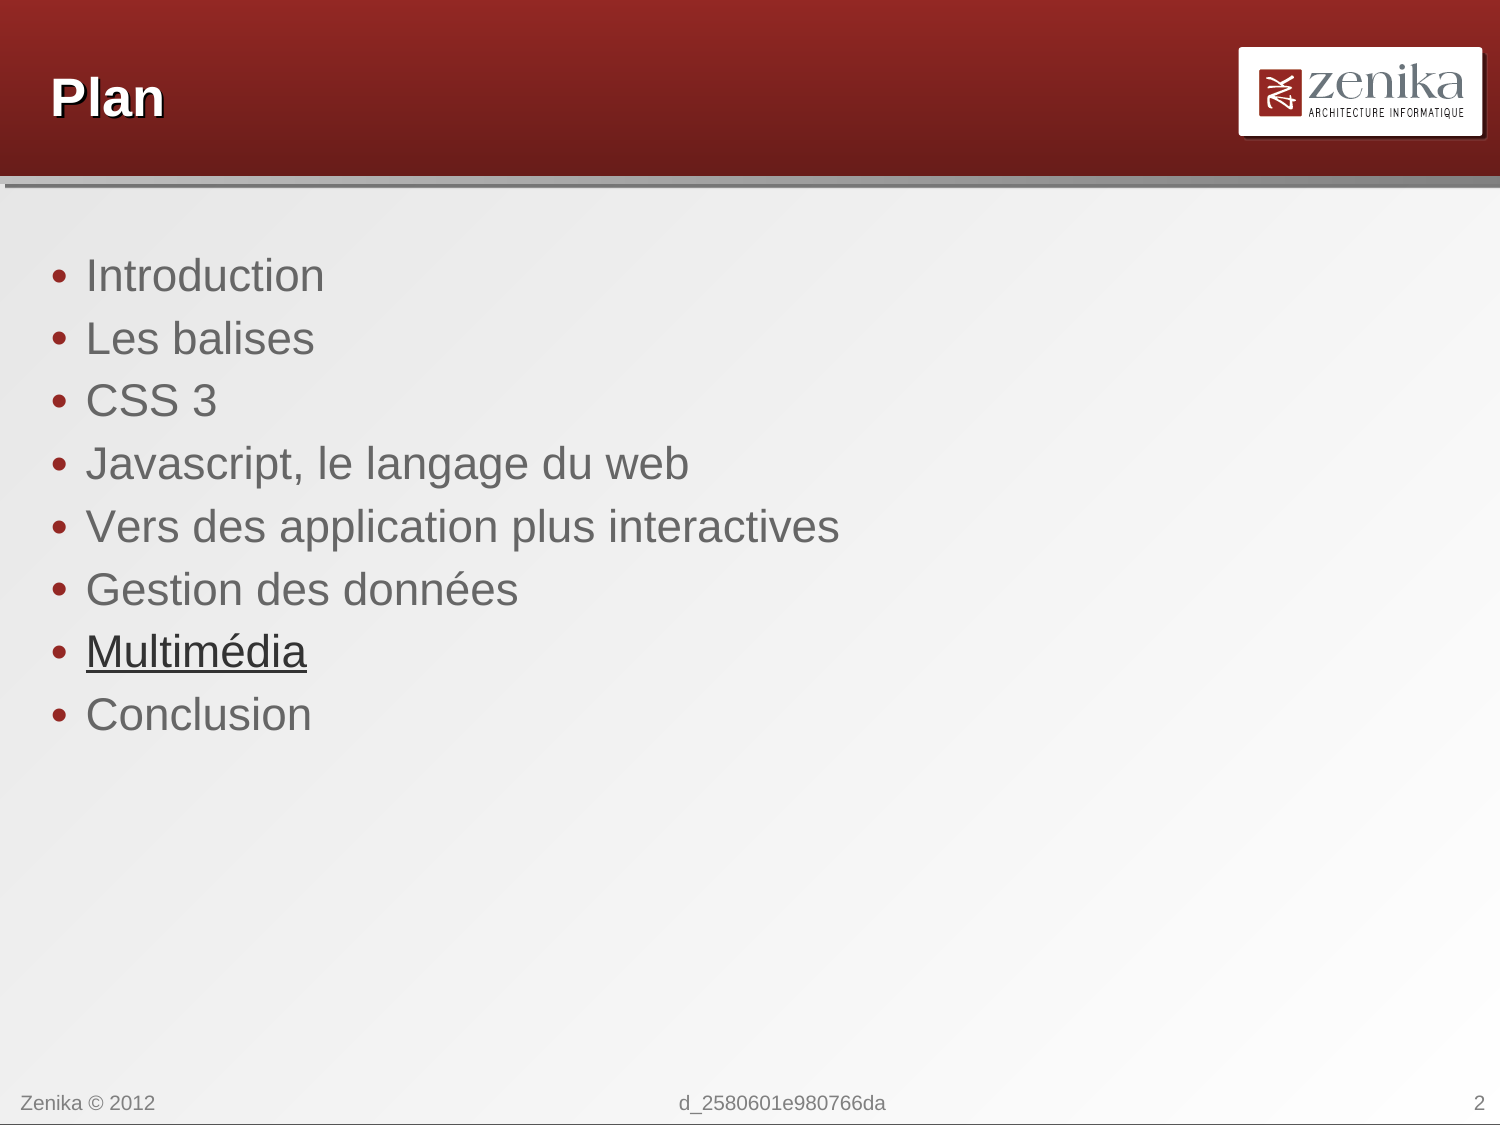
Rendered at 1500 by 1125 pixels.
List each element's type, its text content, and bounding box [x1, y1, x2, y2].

picture [1257, 58, 1464, 125]
list Introduction Les balises CSS 3 Javascript, le langage du web Vers des application plus interactives Gestion des données Multimédia Conclusion [50, 249, 1435, 1079]
title Plan [50, 15, 1206, 180]
